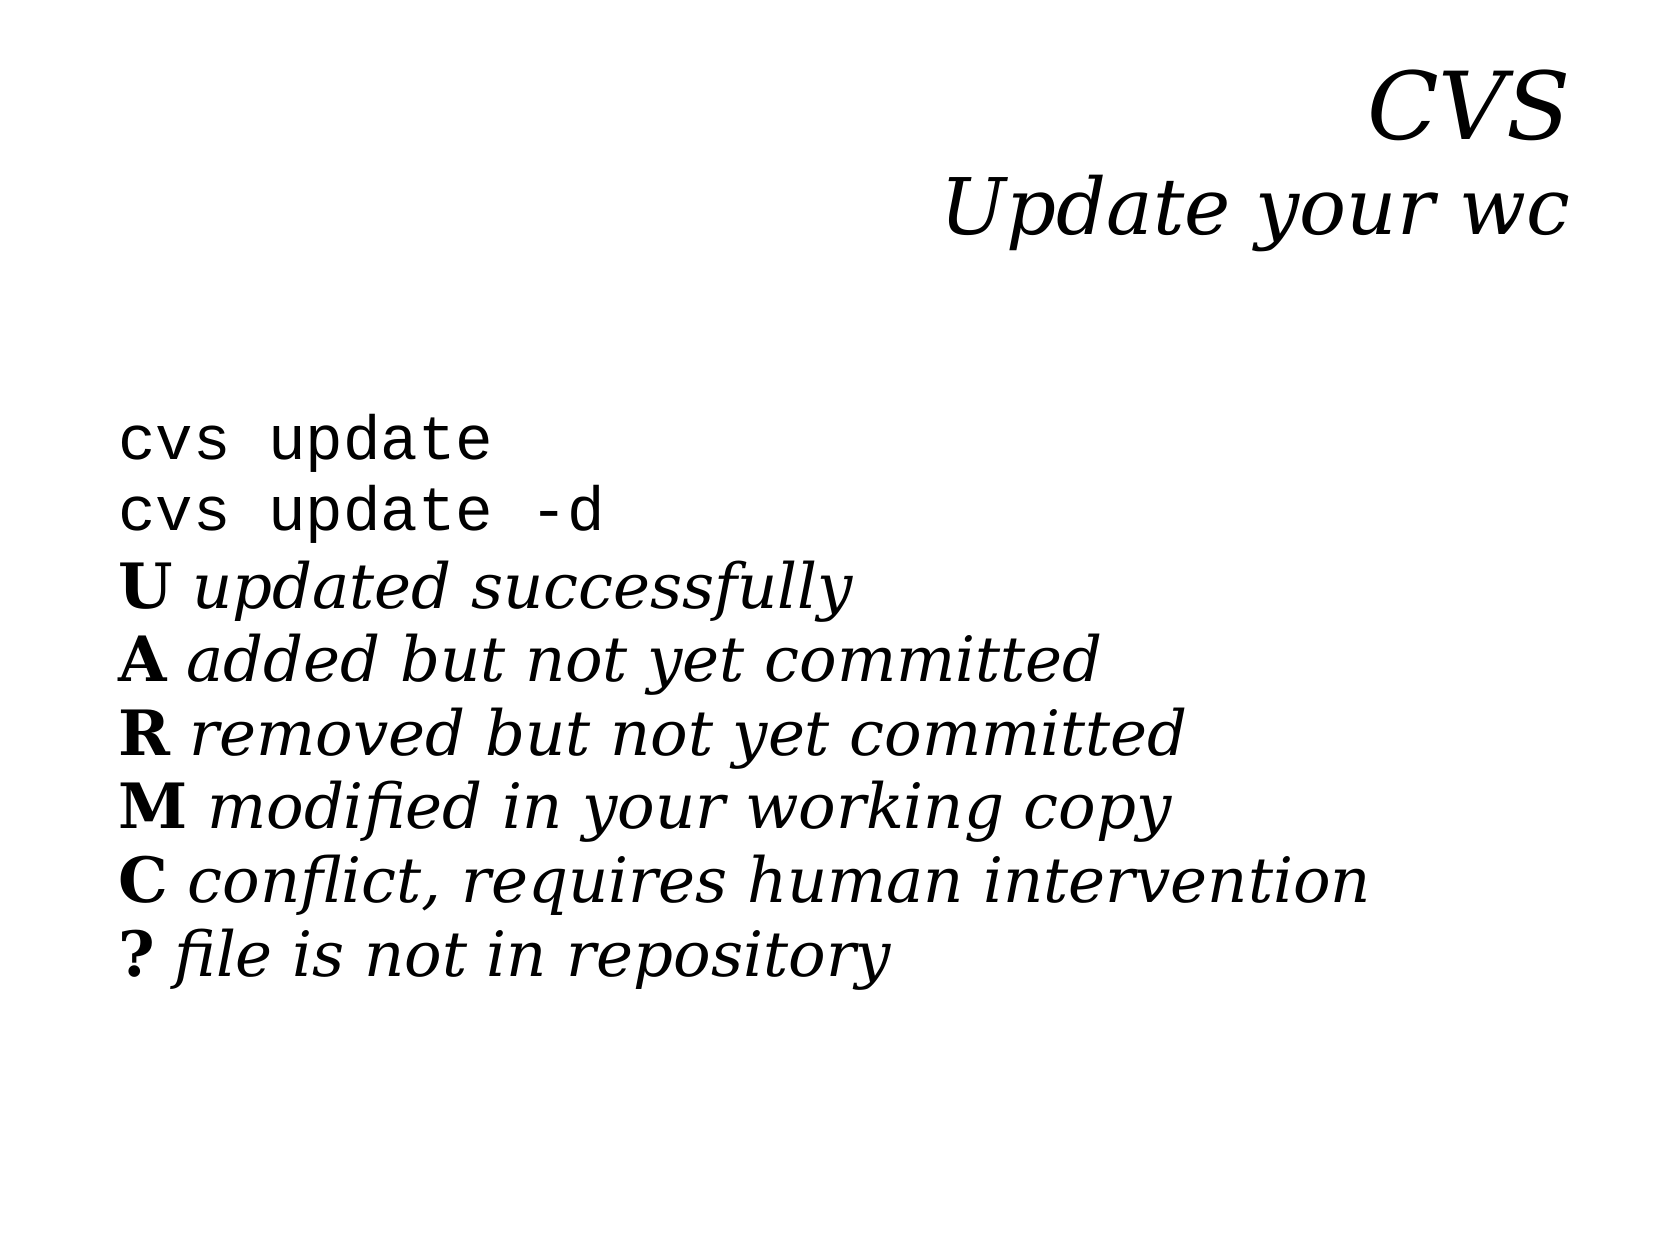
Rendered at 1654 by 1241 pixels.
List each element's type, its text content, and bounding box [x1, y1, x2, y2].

title CVS Update your wc [82, 52, 1571, 254]
subtitle cvs update cvs update -d U updated successfully A added but not yet committed R removed but not yet committed M modified in your working copy C conflict, requires human intervention ? file is not in repository [82, 297, 1571, 1102]
